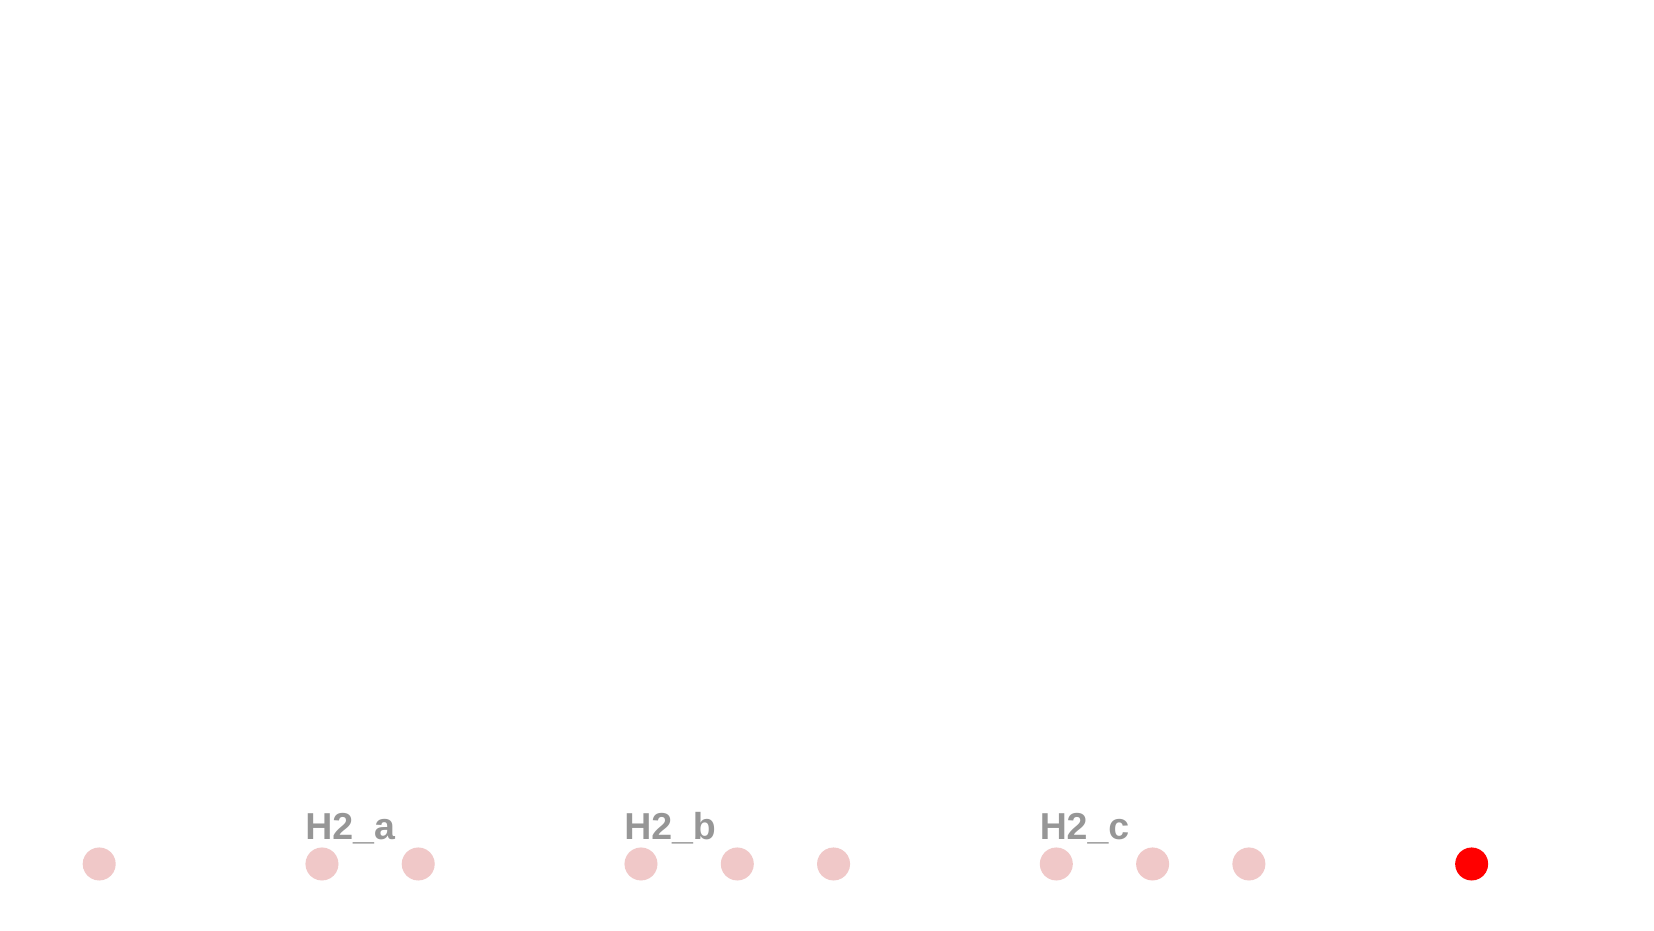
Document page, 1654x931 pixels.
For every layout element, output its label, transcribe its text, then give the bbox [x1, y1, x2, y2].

text_box [720, 847, 754, 881]
text_box H2_b [624, 797, 956, 848]
text_box [817, 847, 851, 881]
text_box [401, 847, 435, 881]
text_box [624, 848, 658, 881]
text_box H2_c [1039, 797, 1371, 848]
text_box [305, 848, 339, 881]
text_box [82, 847, 116, 881]
text_box [1136, 847, 1170, 881]
text_box [1455, 847, 1489, 881]
text_box H2_a [305, 797, 624, 848]
text_box [1039, 848, 1073, 881]
text_box [1232, 847, 1266, 881]
